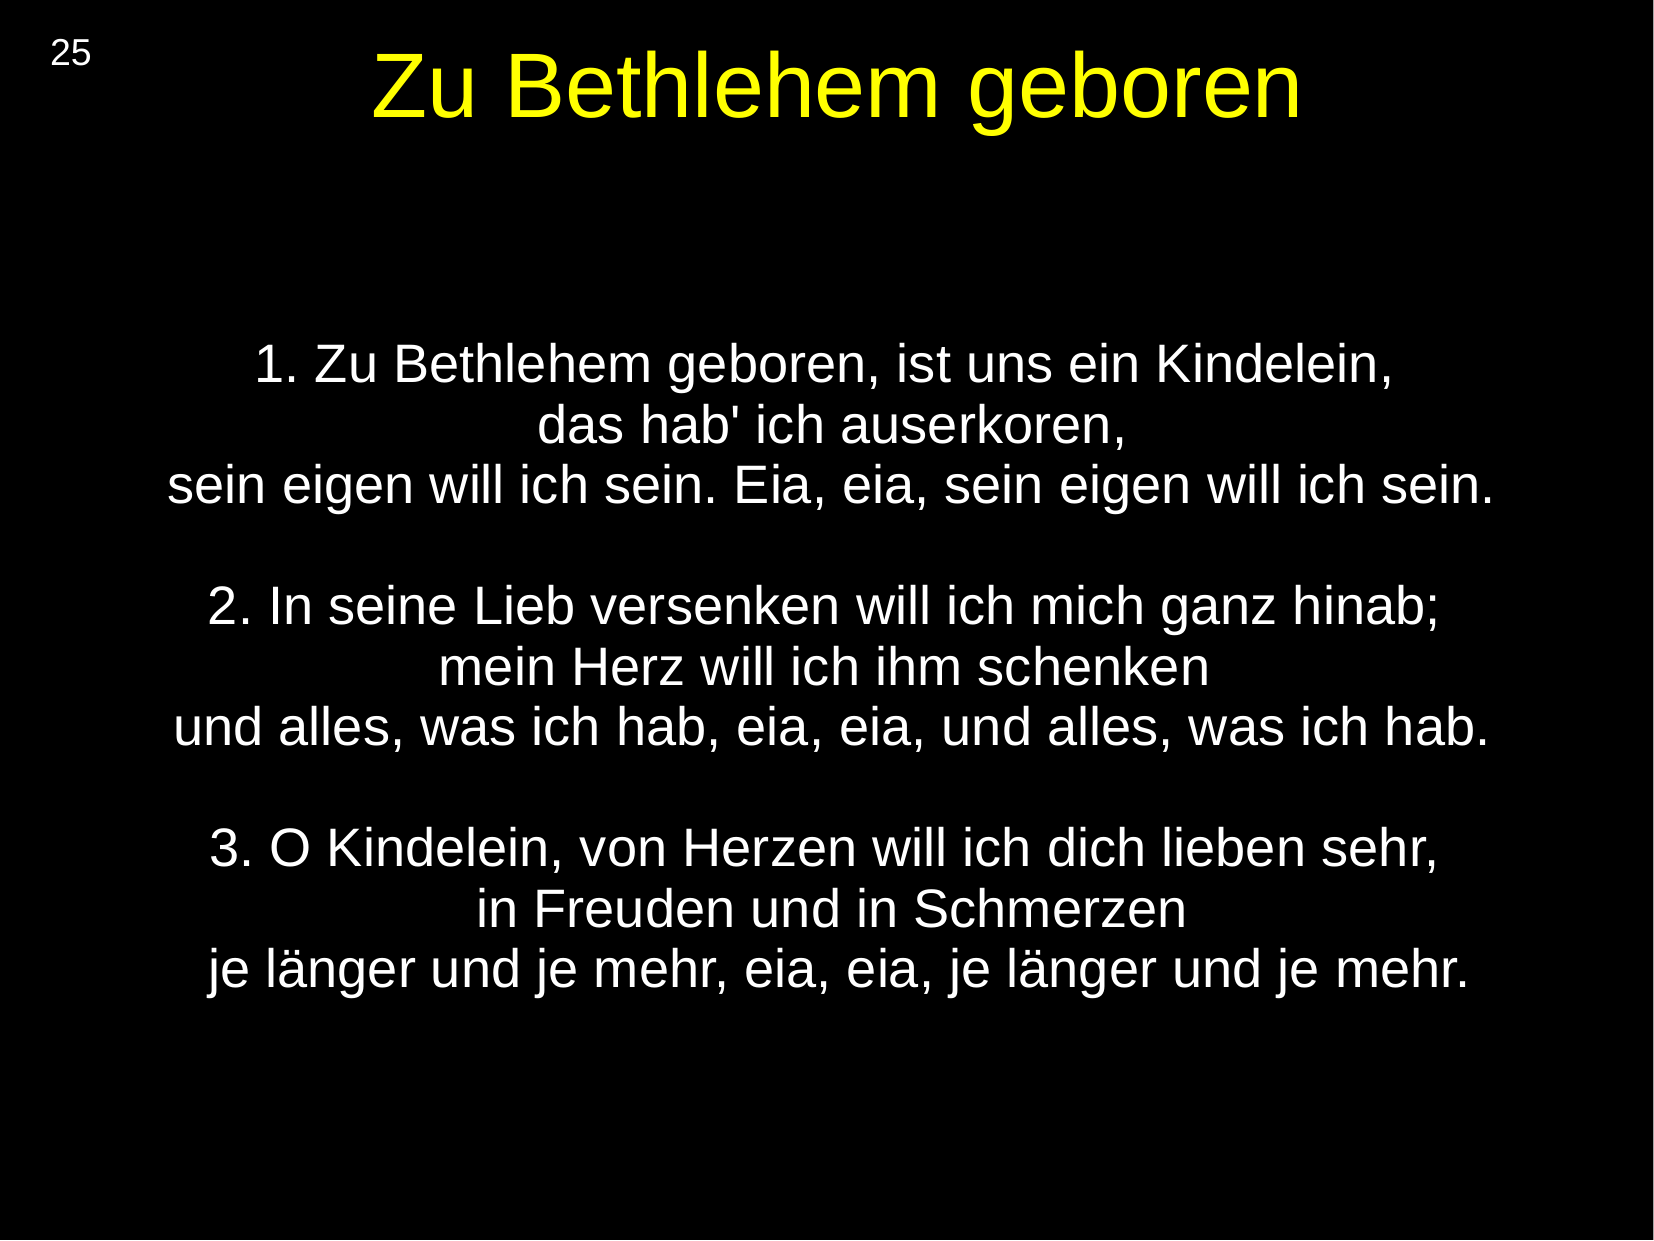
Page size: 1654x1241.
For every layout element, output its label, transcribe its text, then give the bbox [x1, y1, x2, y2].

list 1. Zu Bethlehem geboren, ist uns ein Kindelein, das hab' ich auserkoren, sein eigen will ich sein. Eia, eia, sein eigen will ich sein. 2. In seine Lieb versenken will ich mich ganz hinab; mein Herz will ich ihm schenken und alles, was ich hab, eia, eia, und alles, was ich hab. 3. O Kindelein, von Herzen will ich dich lieben sehr, in Freuden und in Schmerzen je länger und je mehr, eia, eia, je länger und je mehr. [35, 177, 1630, 1217]
title Zu Bethlehem geboren [94, 5, 1583, 166]
text_box 25 [35, 23, 130, 81]
